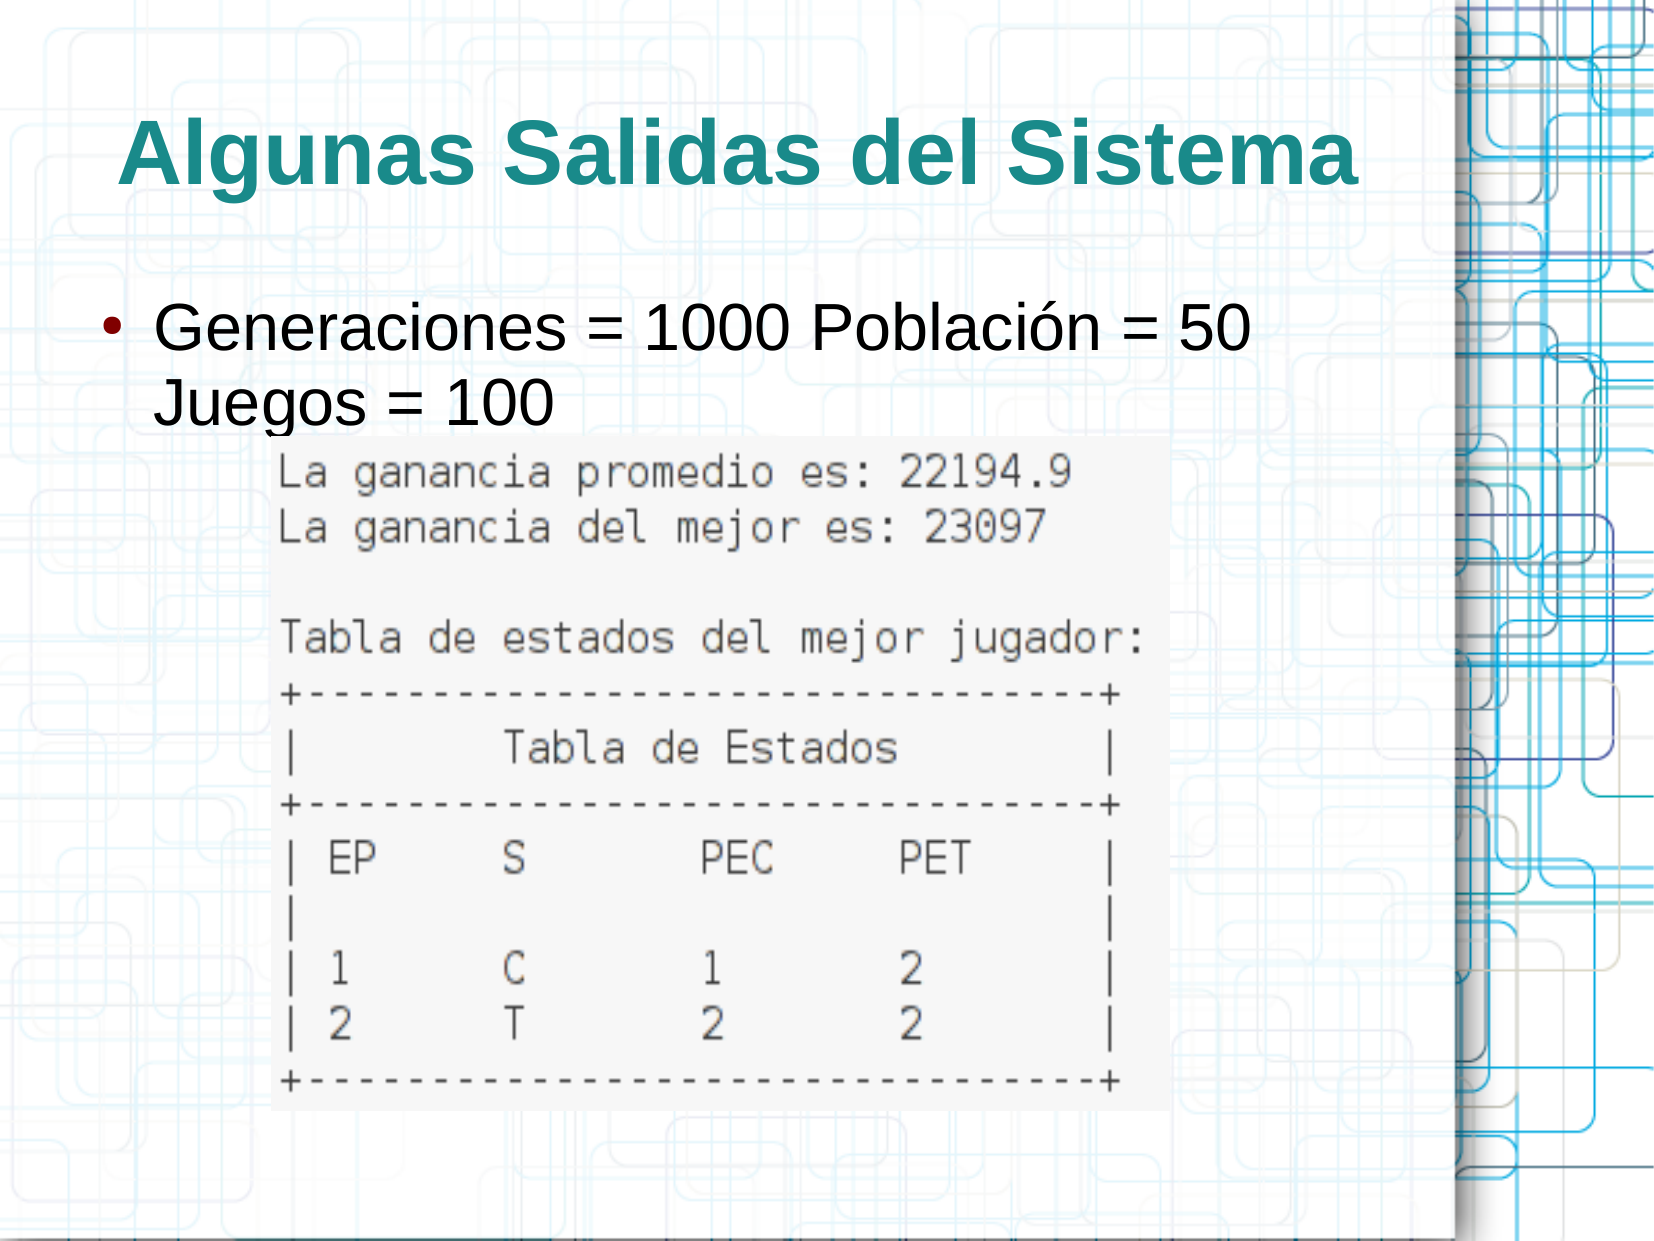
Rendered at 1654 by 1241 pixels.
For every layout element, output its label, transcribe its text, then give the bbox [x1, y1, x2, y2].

picture [271, 436, 1170, 1111]
title Algunas Salidas del Sistema [59, 49, 1418, 257]
list Generaciones = 1000 Población = 50 Juegos = 100 [82, 290, 1418, 1241]
picture [0, 0, 1654, 1241]
